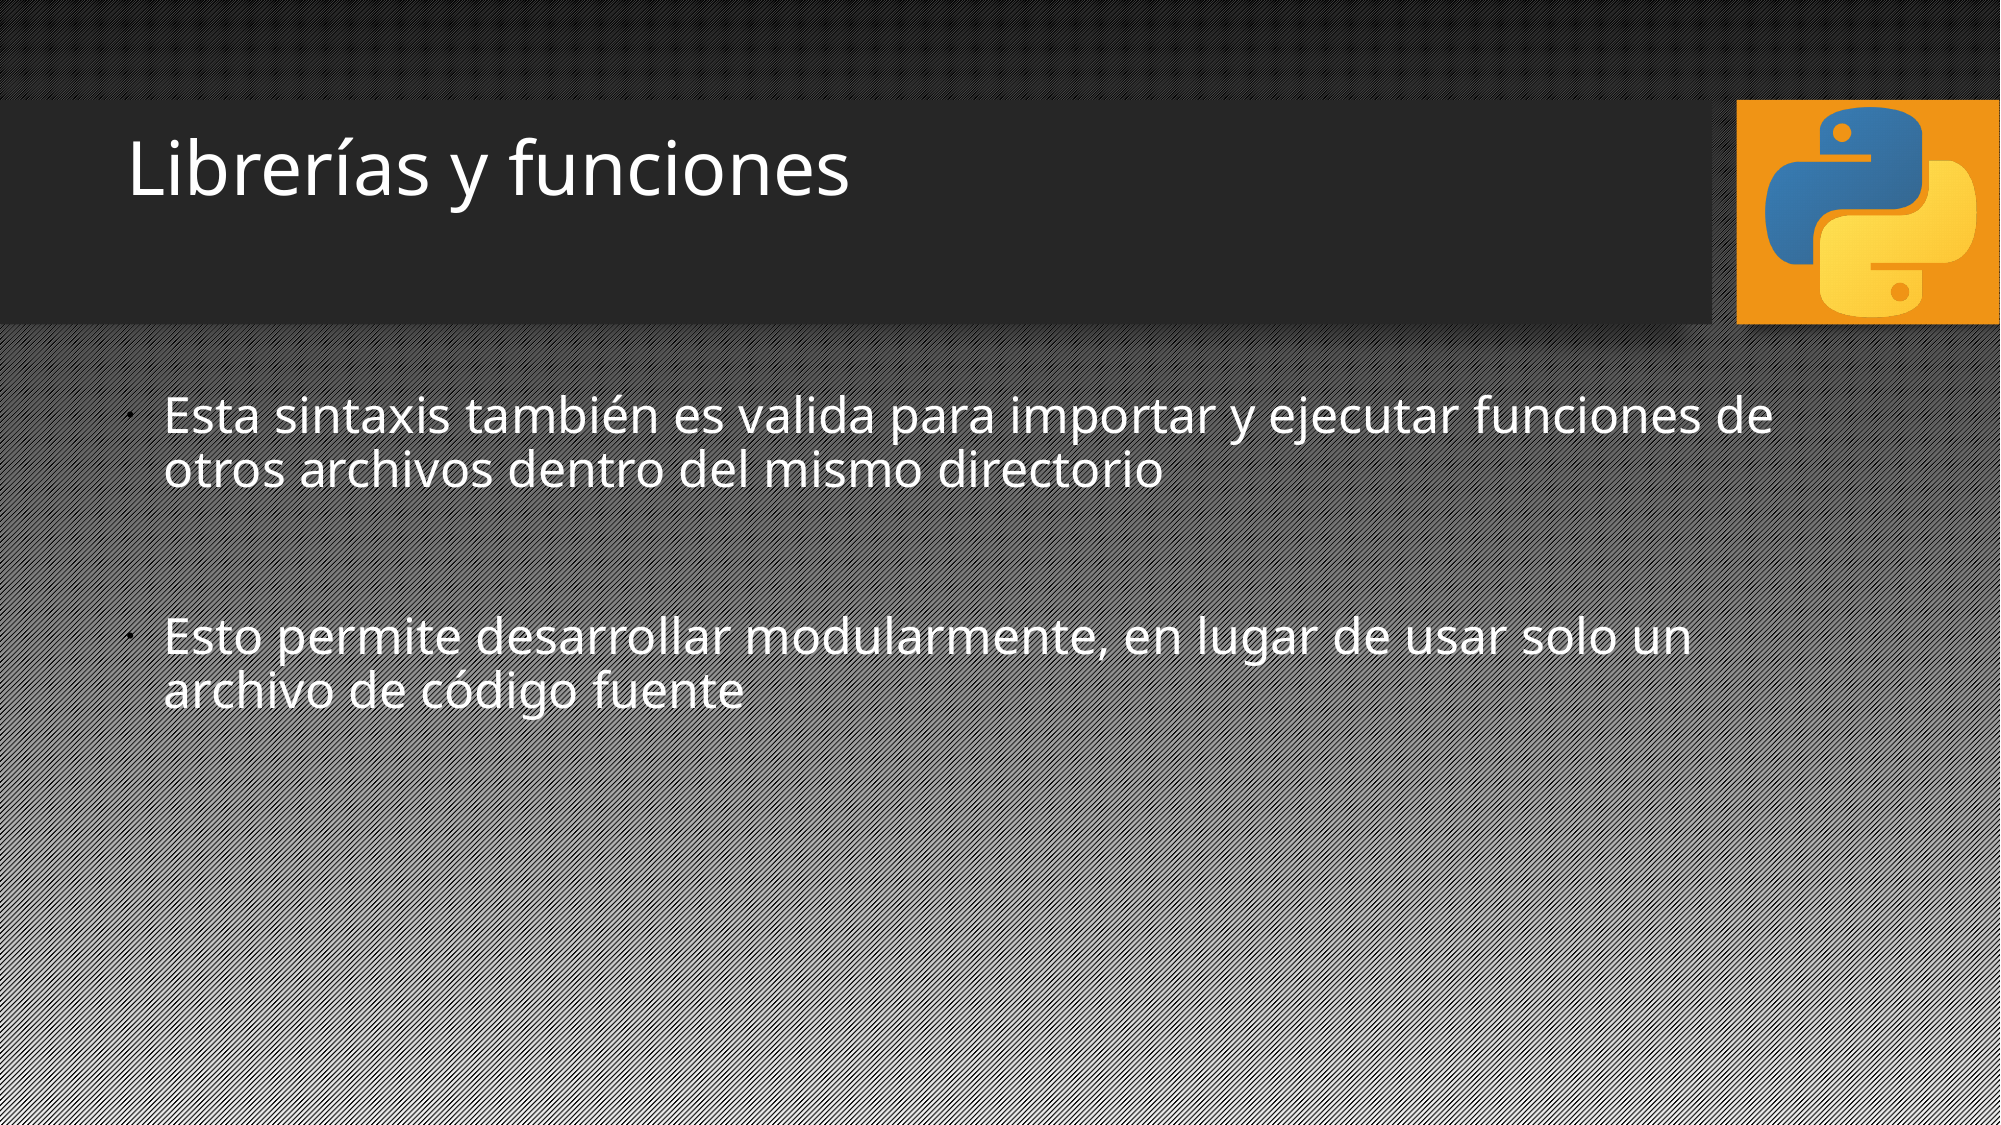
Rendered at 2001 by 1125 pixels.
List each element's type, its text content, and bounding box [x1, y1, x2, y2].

picture [0, 0, 2000, 1125]
title Librerías y funciones [111, 123, 1689, 301]
picture [1765, 107, 1977, 318]
list Esta sintaxis también es valida para importar y ejecutar funciones de otros archivos dentro del mismo directorio Esto permite desarrollar modularmente, en lugar de usar solo un archivo de código fuente [111, 383, 1879, 1078]
